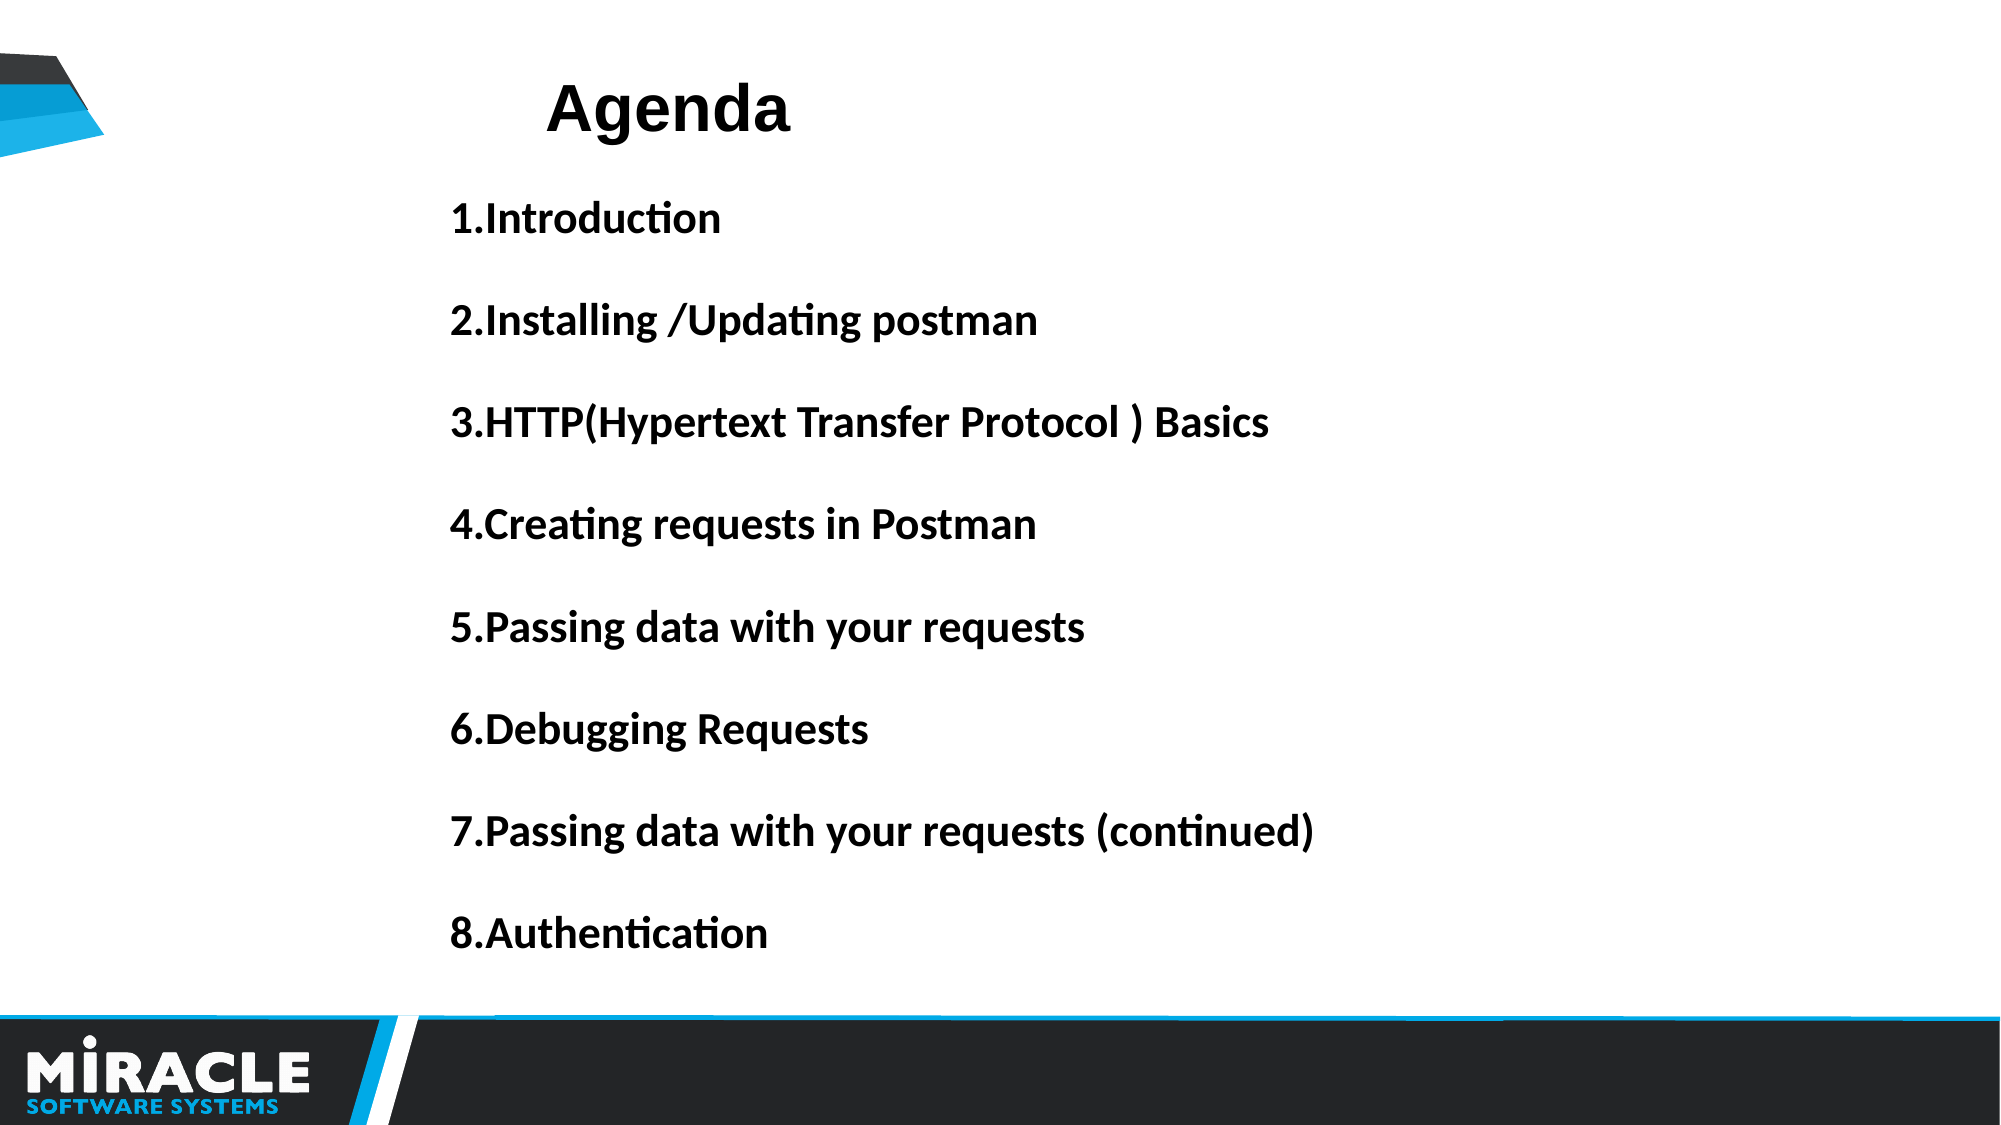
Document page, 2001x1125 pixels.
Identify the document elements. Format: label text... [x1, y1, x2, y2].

text_box Agenda 1.Introduction 2.Installing /Updating postman 3.HTTP(Hypertext Transfer Protocol ) Basics 4.Creating requests in Postman 5.Passing data with your requests 6.Debugging Requests 7.Passing data with your requests (continued) 8.Authentication [435, 19, 1966, 1006]
